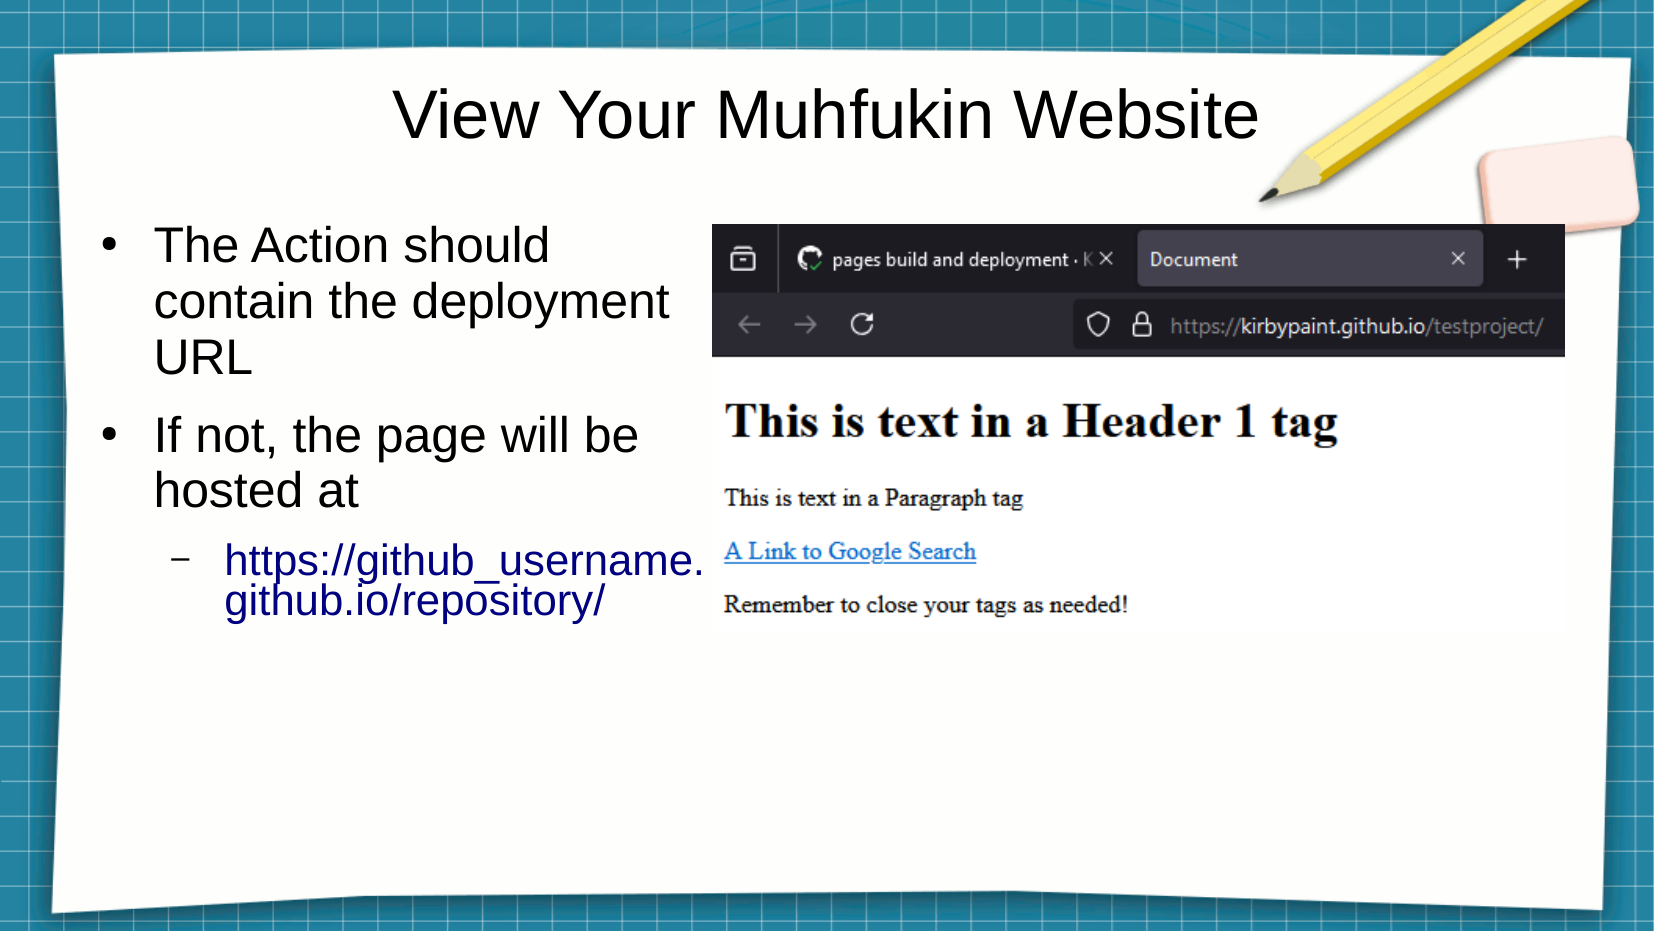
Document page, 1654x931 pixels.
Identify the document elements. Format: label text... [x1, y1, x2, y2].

list The Action should contain the deployment URL If not, the page will be hosted at https://github_username.github.io/repository/ [82, 217, 713, 758]
title View Your Muhfukin Website [82, 37, 1571, 193]
picture [0, 0, 1654, 931]
